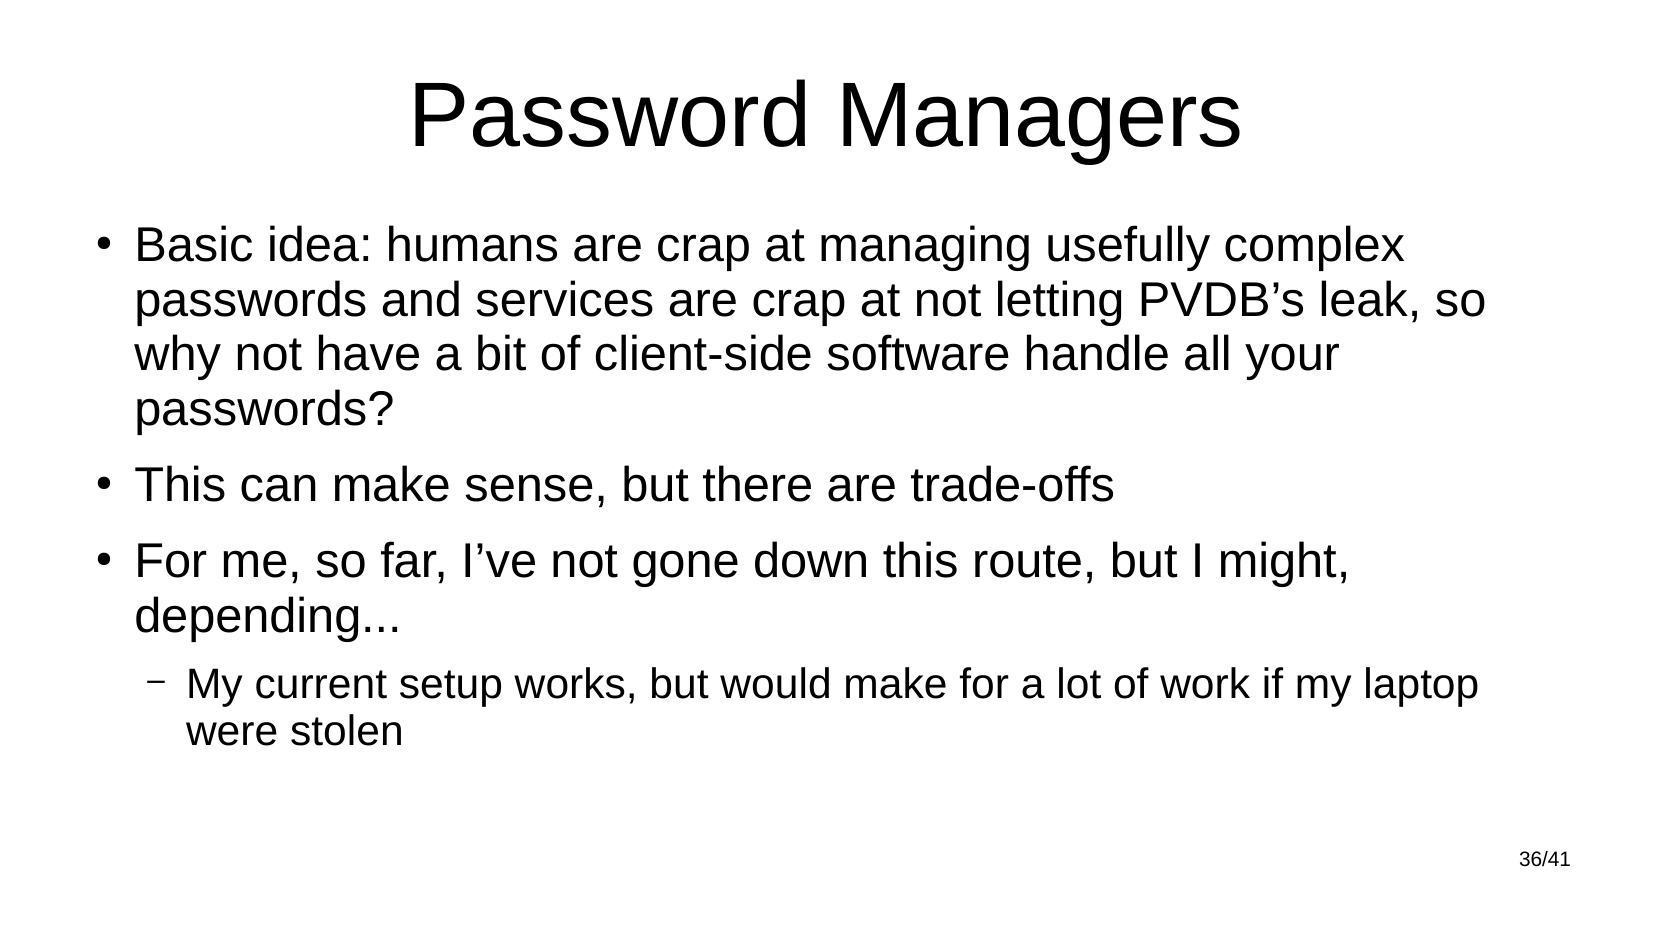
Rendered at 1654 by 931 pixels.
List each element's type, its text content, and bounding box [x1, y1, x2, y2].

list Basic idea: humans are crap at managing usefully complex passwords and services are crap at not letting PVDB’s leak, so why not have a bit of client-side software handle all your passwords? This can make sense, but there are trade-offs For me, so far, I’ve not gone down this route, but I might, depending... My current setup works, but would make for a lot of work if my laptop were stolen [82, 217, 1571, 758]
title Password Managers [82, 37, 1571, 193]
